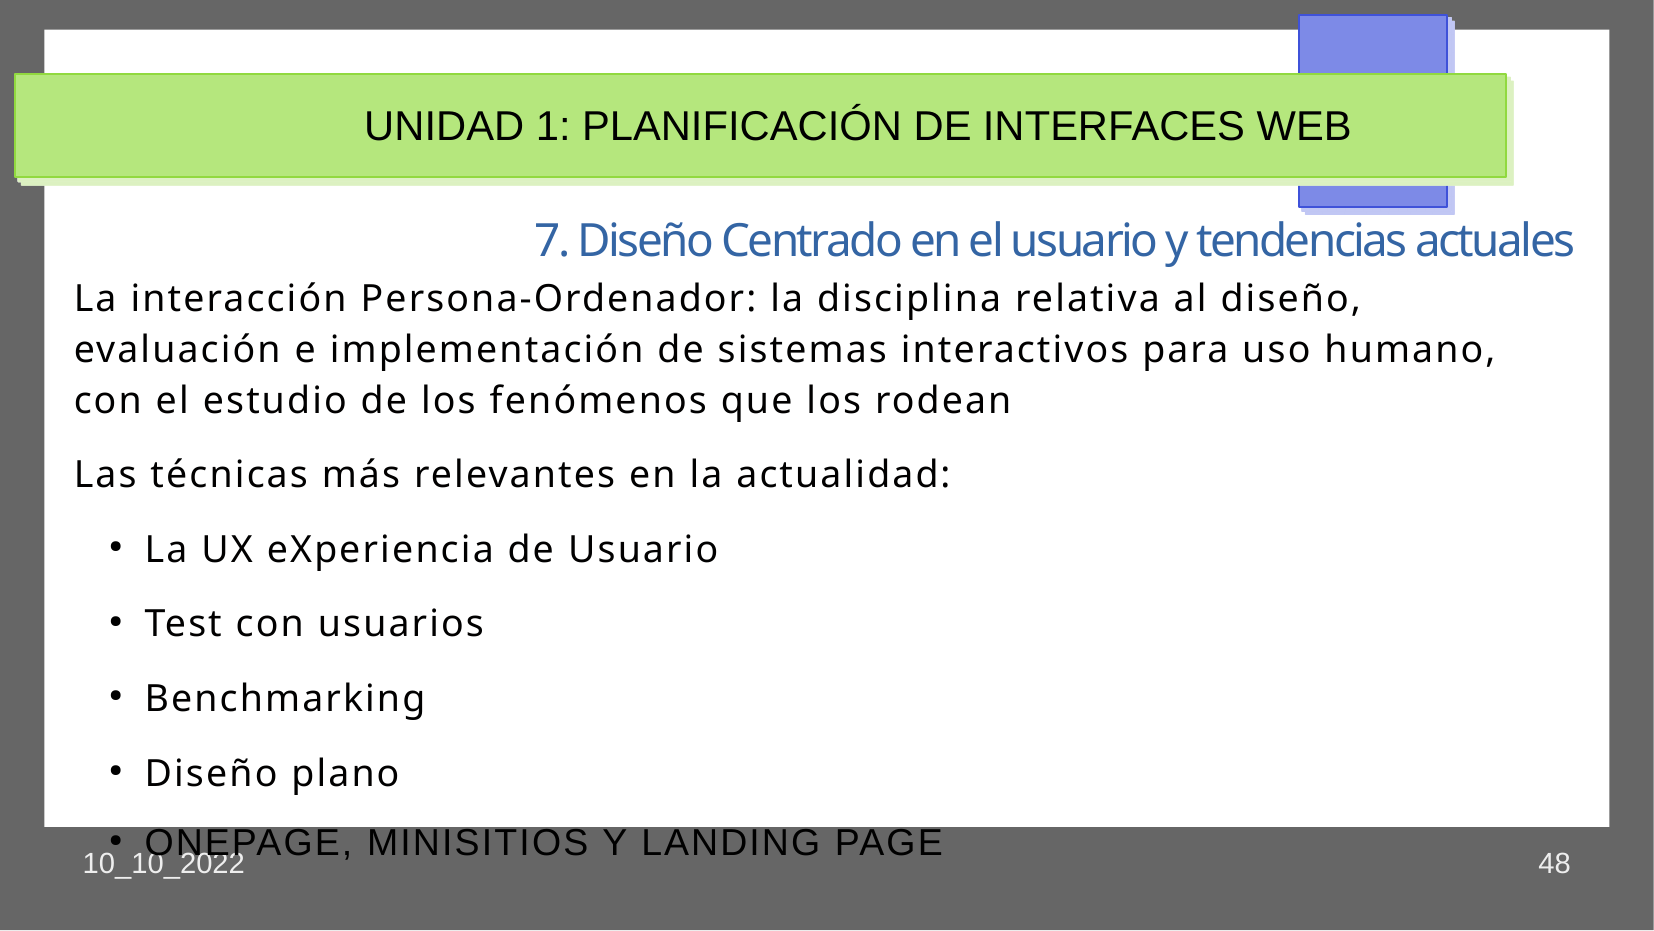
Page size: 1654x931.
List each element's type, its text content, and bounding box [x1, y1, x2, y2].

text_box La interacción Persona-Ordenador: la disciplina relativa al diseño, evaluación e implementación de sistemas interactivos para uso humano, con el estudio de los fenómenos que los rodean Las técnicas más relevantes en la actualidad: La UX eXperiencia de Usuario Test con usuarios Benchmarking Diseño plano ONEPAGE, MINISITIOS Y LANDING PAGE [59, 263, 1572, 842]
text_box 7. Diseño Centrado en el usuario y tendencias actuales [58, 206, 1595, 841]
title UNIDAD 1: PLANIFICACIÓN DE INTERFACES WEB [29, 73, 1447, 178]
